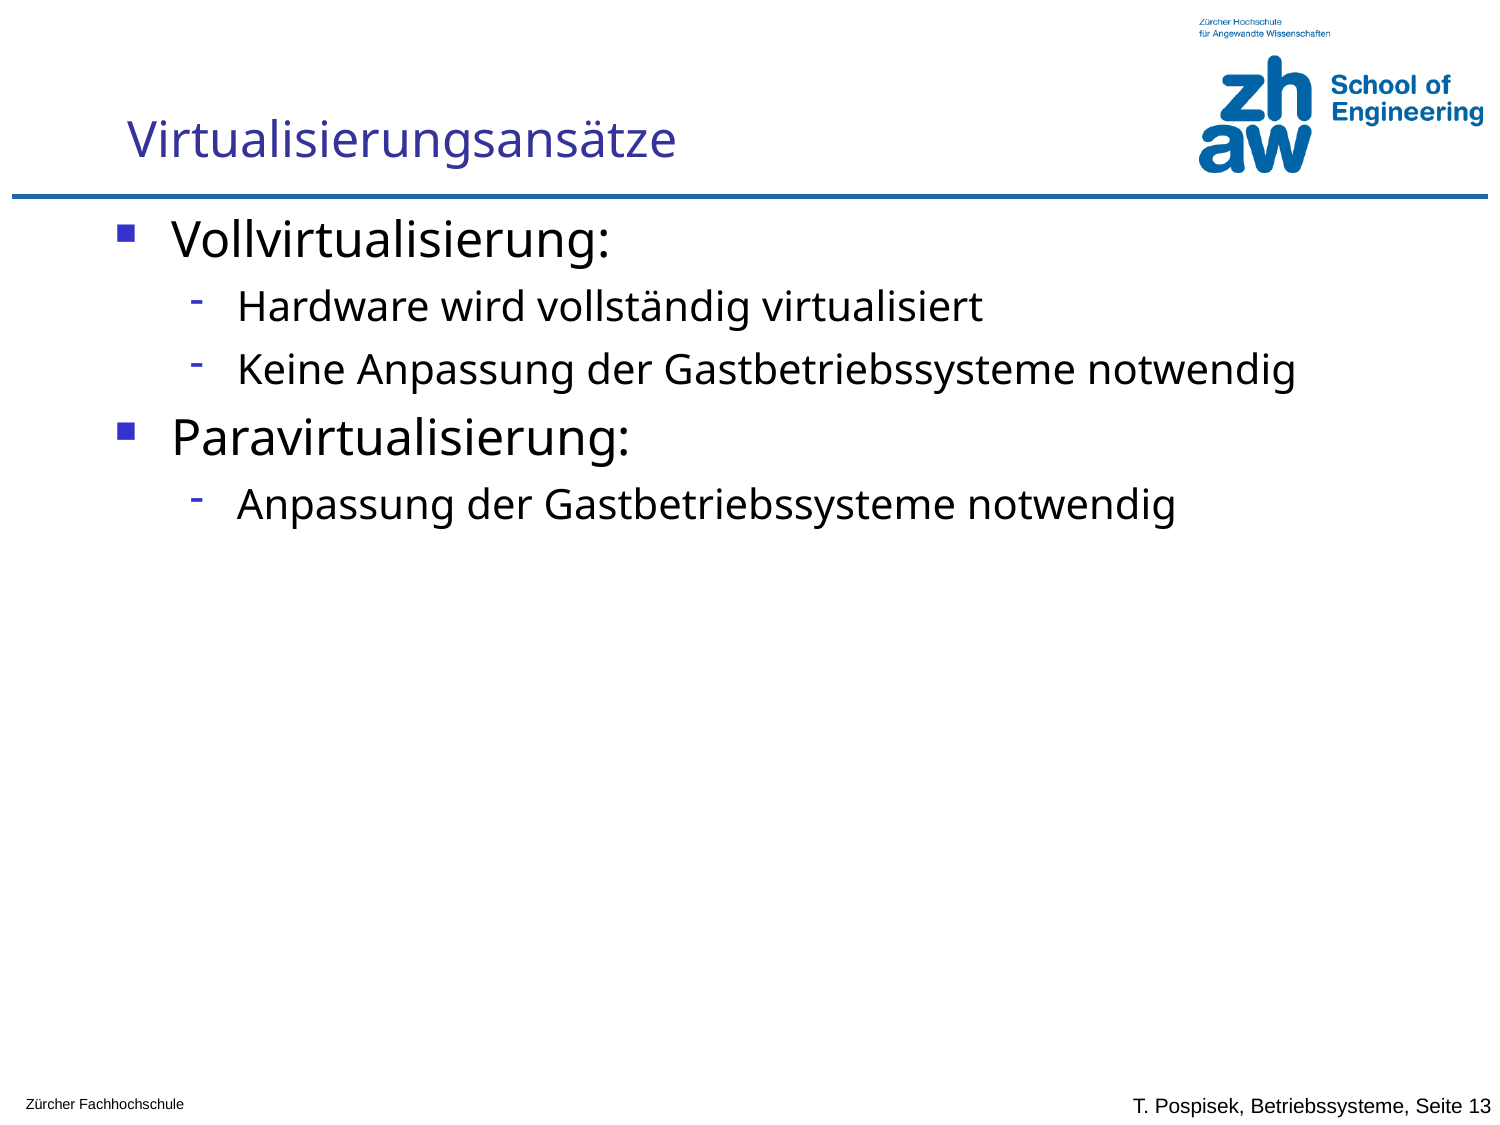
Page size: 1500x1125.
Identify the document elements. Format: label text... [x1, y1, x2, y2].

picture [1199, 19, 1483, 173]
title Virtualisierungsansätze [112, 50, 1391, 175]
list Vollvirtualisierung: Hardware wird vollständig virtualisiert Keine Anpassung der Gastbetriebssysteme notwendig Paravirtualisierung: Anpassung der Gastbetriebssysteme notwendig [99, 200, 1400, 1024]
